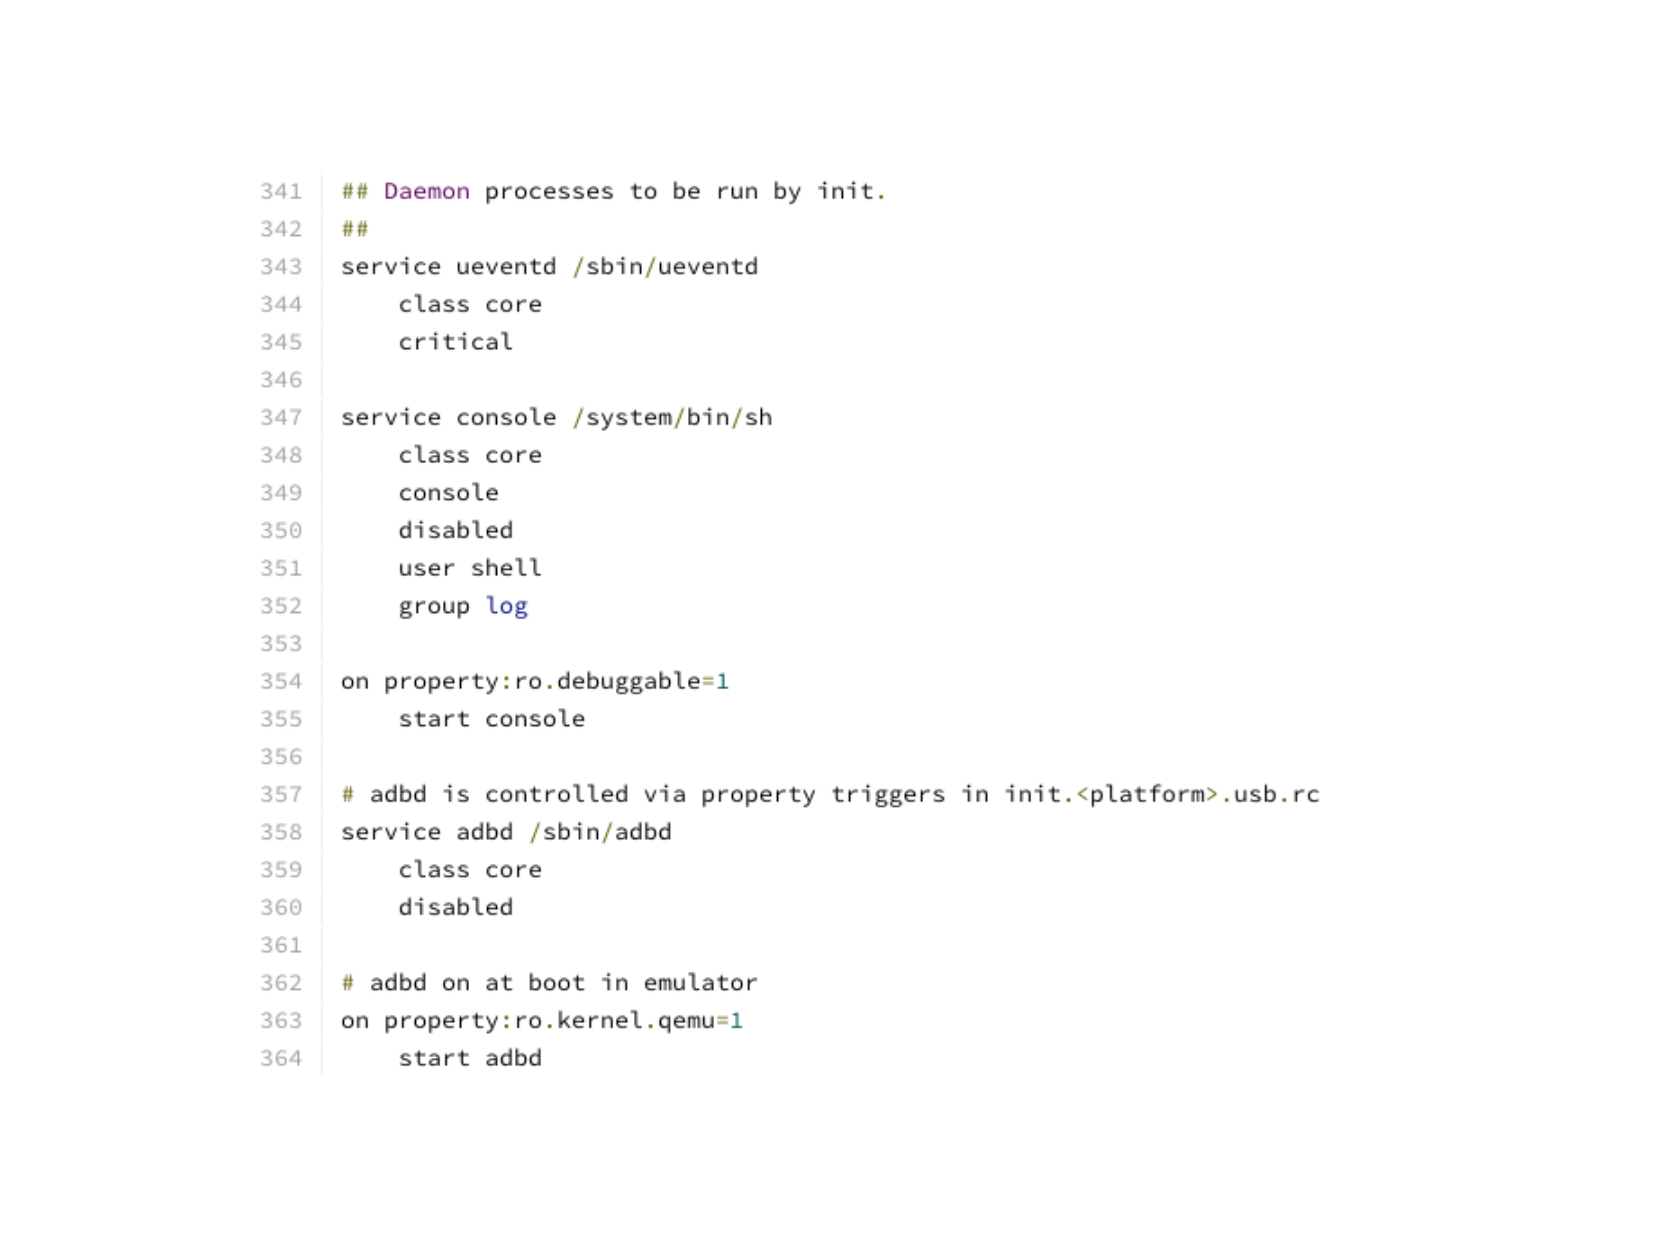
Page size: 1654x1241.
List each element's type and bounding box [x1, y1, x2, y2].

picture [224, 165, 1359, 1075]
